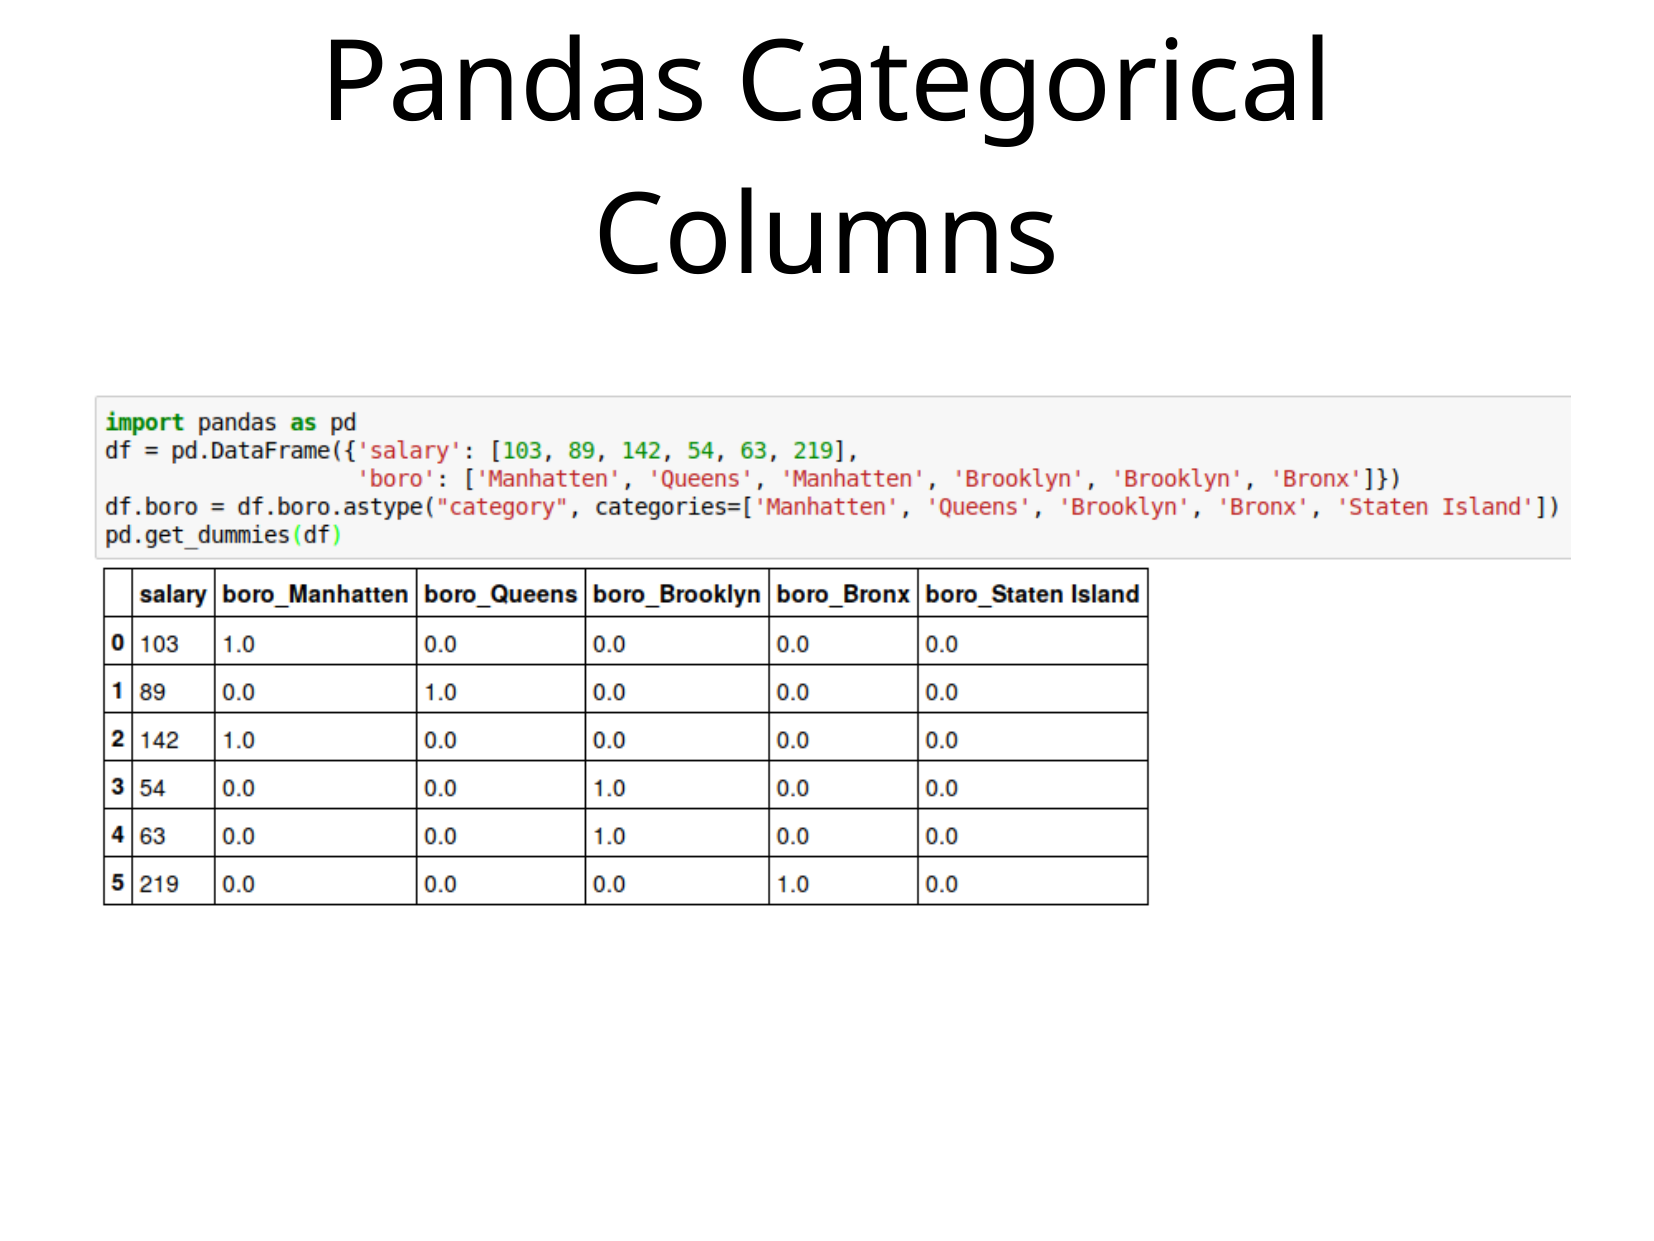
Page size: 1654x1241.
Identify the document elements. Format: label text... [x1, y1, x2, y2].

title Pandas Categorical Columns [82, 49, 1571, 257]
picture [82, 386, 1571, 914]
